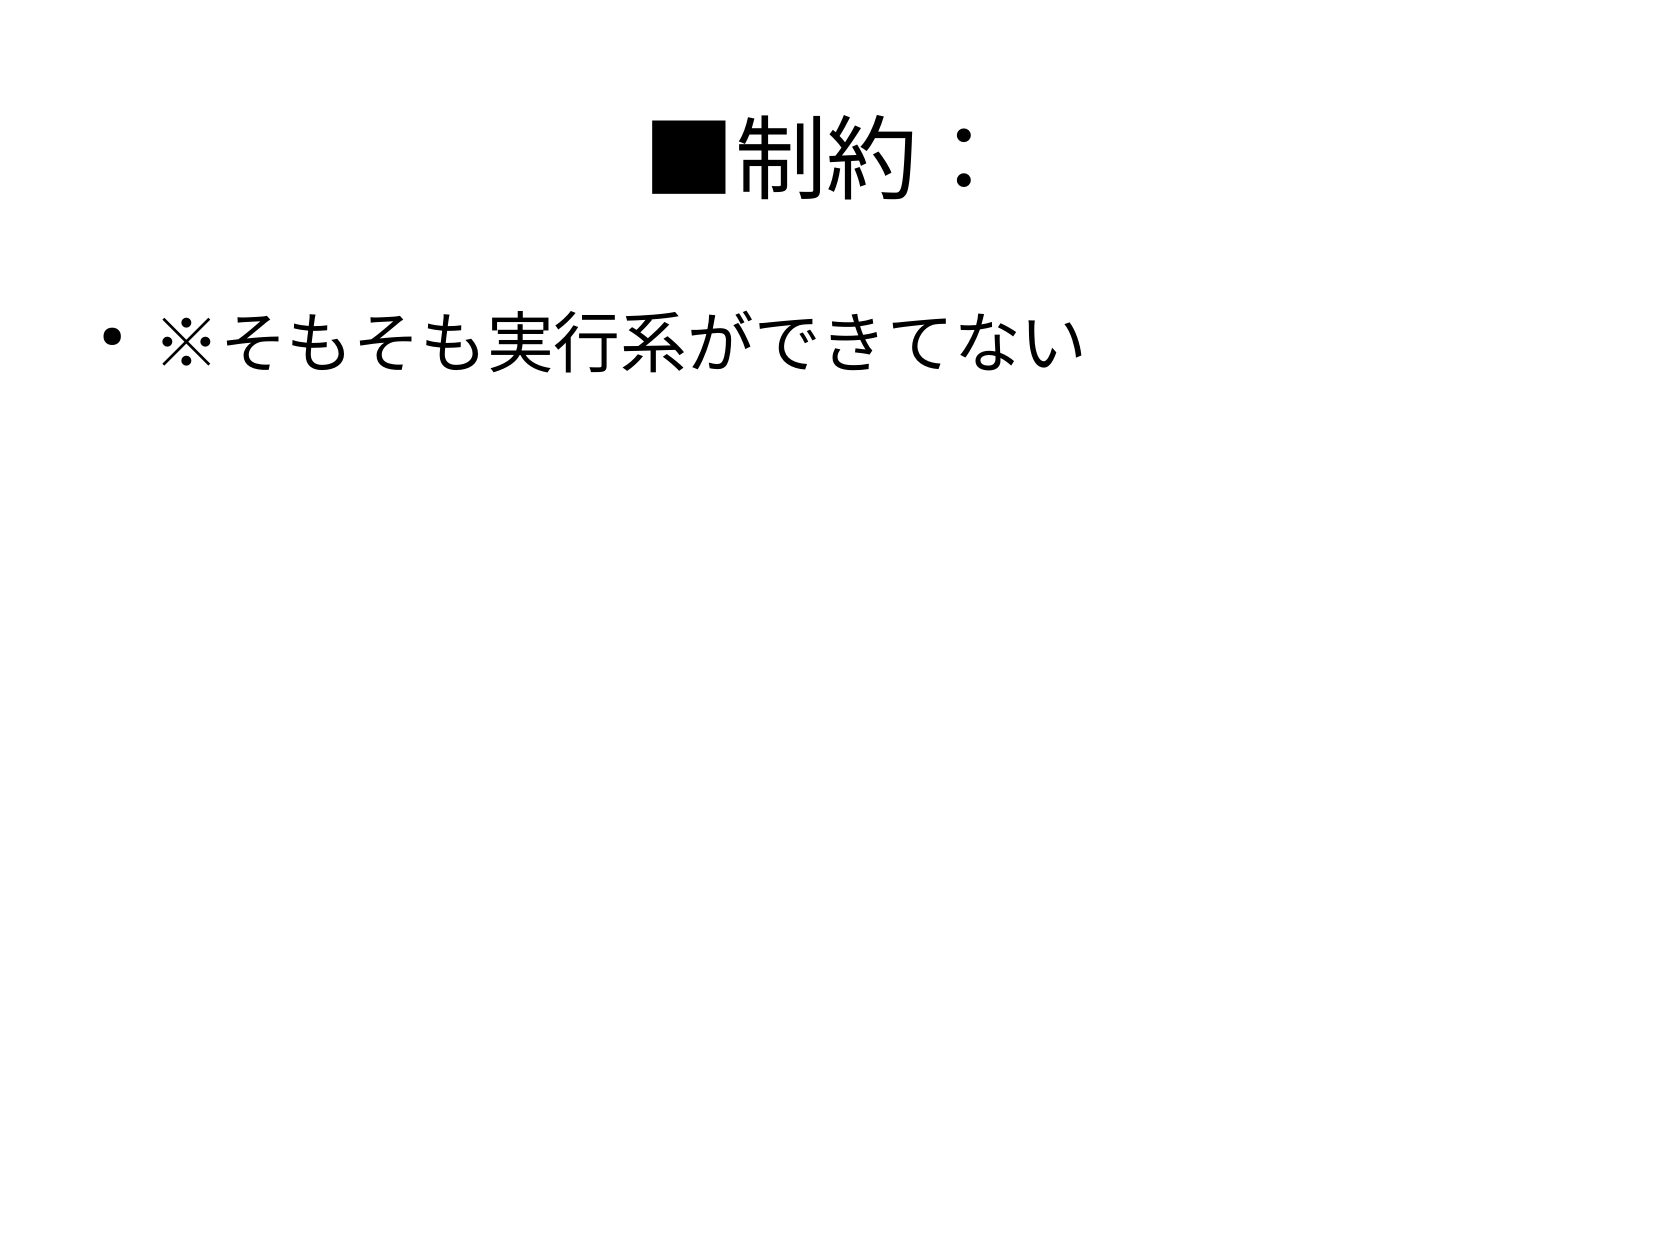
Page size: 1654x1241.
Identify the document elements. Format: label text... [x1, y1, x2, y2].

title ■制約： [82, 49, 1571, 257]
list ※そもそも実行系ができてない [82, 290, 1571, 1109]
